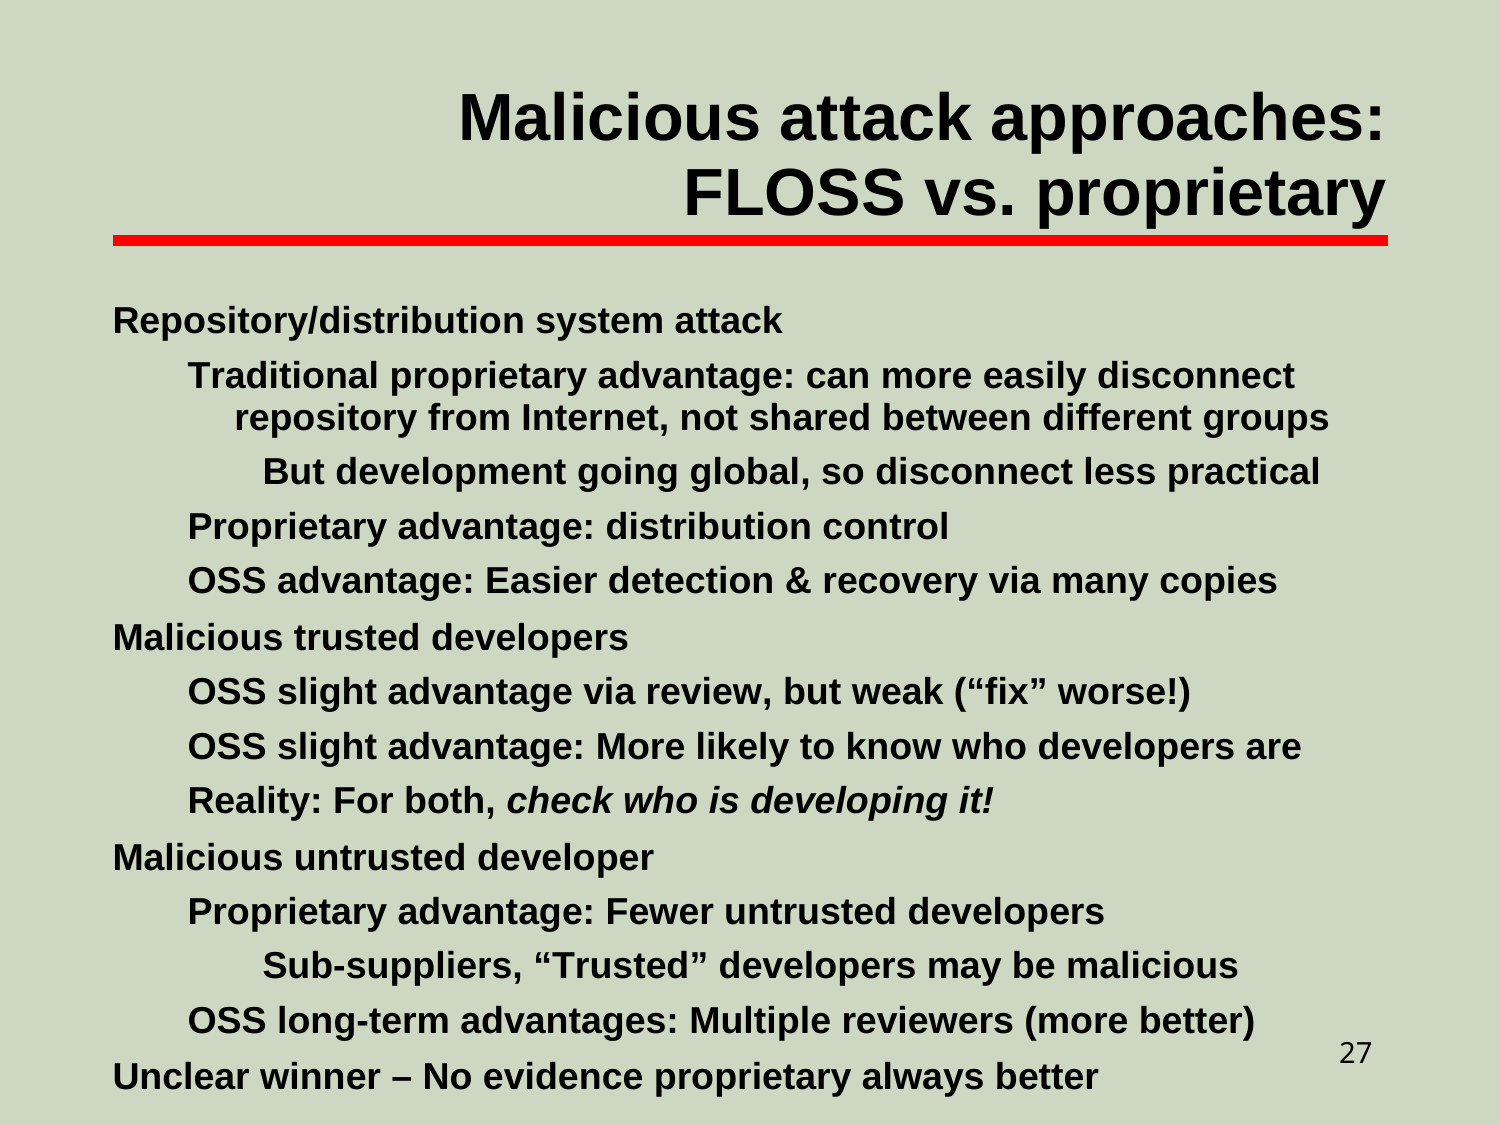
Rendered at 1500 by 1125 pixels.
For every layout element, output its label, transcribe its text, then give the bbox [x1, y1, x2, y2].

title Malicious attack approaches: FLOSS vs. proprietary [337, 79, 1388, 230]
list Repository/distribution system attack Traditional proprietary advantage: can more easily disconnect repository from Internet, not shared between different groups But development going global, so disconnect less practical Proprietary advantage: distribution control OSS advantage: Easier detection & recovery via many copies Malicious trusted developers OSS slight advantage via review, but weak (“fix” worse!) OSS slight advantage: More likely to know who developers are Reality: For both, check who is developing it! Malicious untrusted developer Proprietary advantage: Fewer untrusted developers Sub-suppliers, “Trusted” developers may be malicious OSS long-term advantages: Multiple reviewers (more better) Unclear winner – No evidence proprietary always better [112, 299, 1388, 1111]
